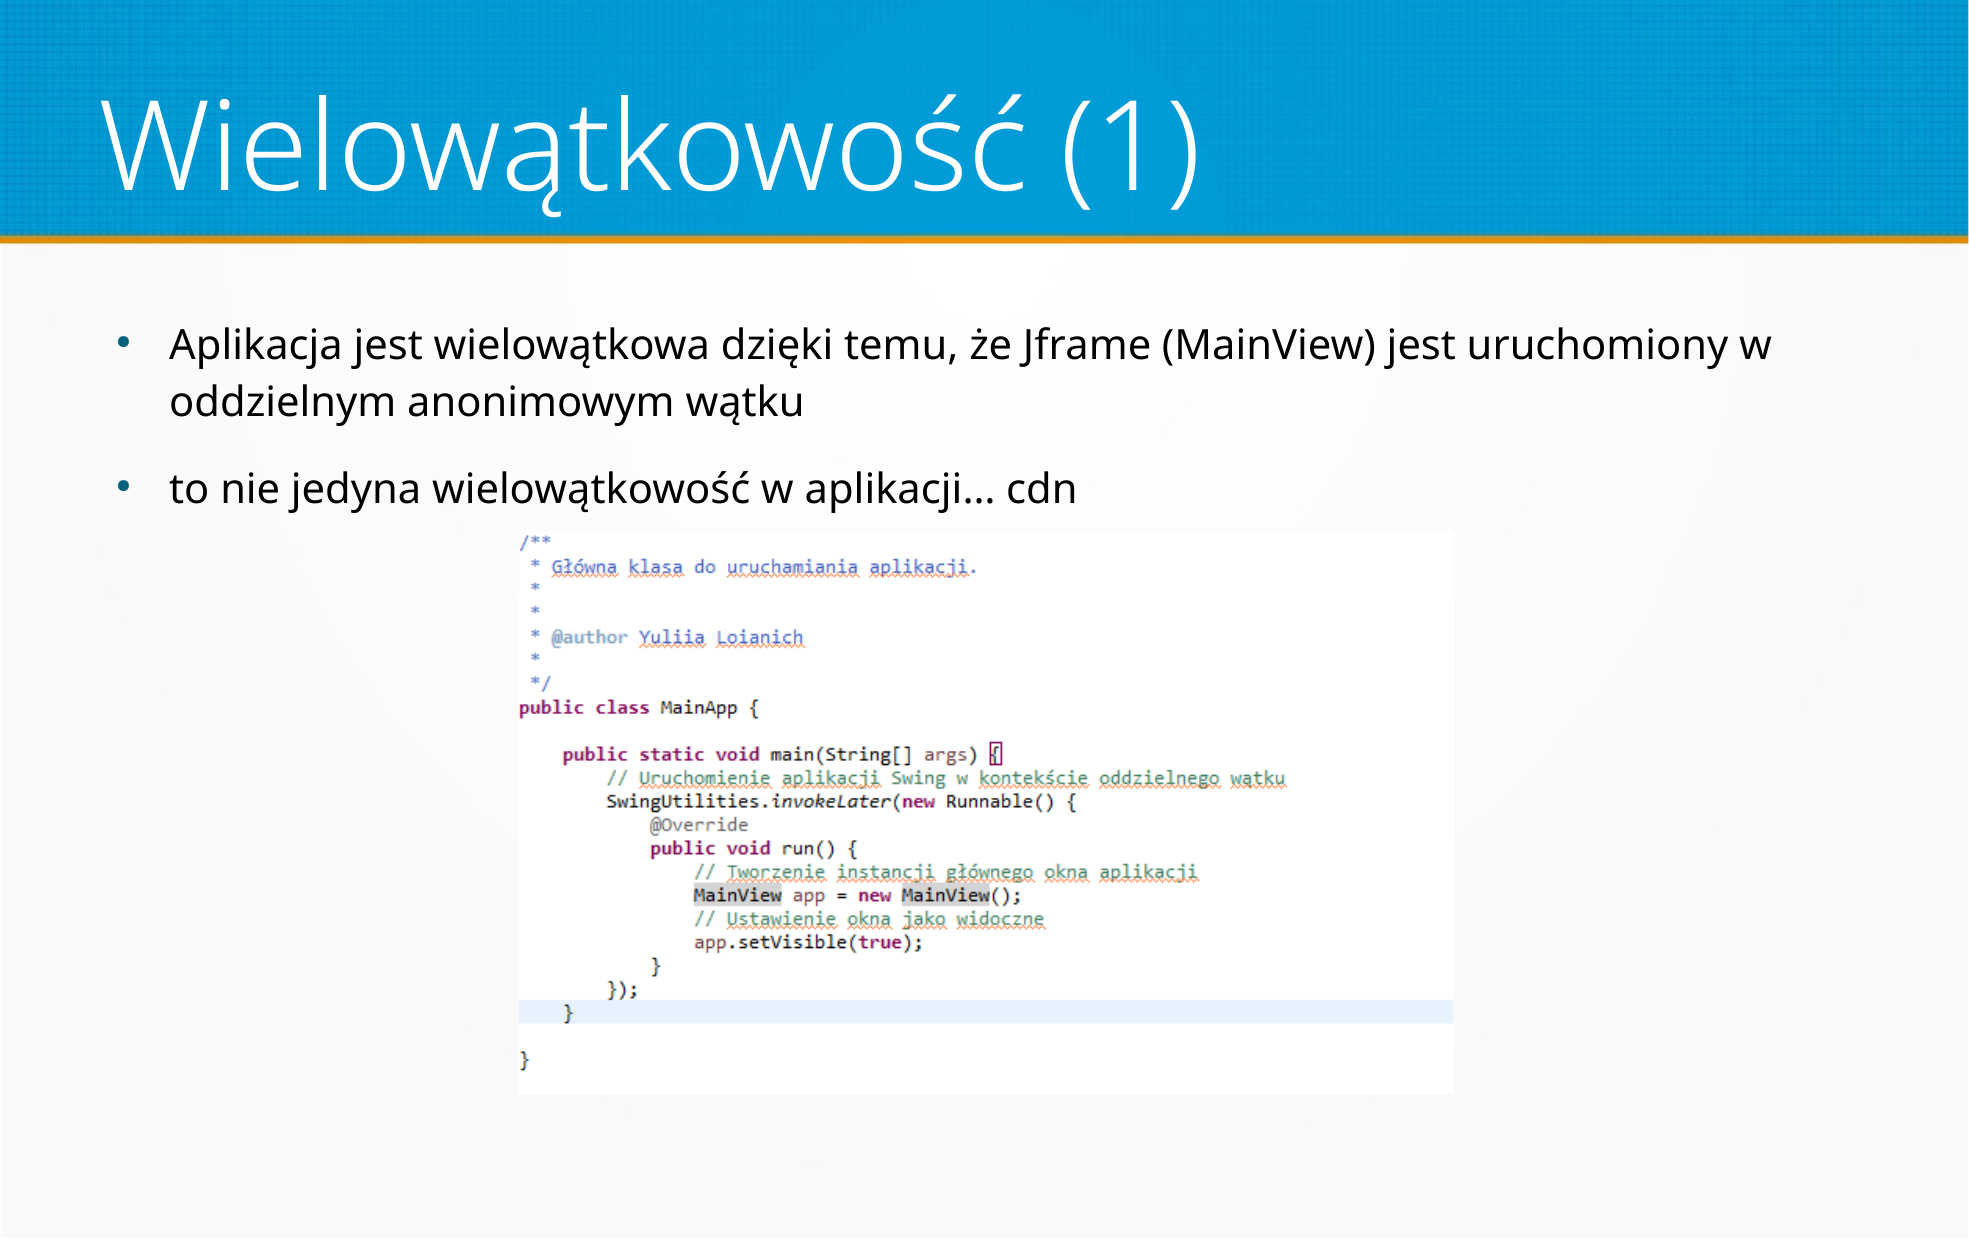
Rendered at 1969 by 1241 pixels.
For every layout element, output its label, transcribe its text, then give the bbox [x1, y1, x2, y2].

picture [0, 233, 1969, 1241]
title Wielowątkowość (1) [98, 19, 1870, 227]
list Aplikacja jest wielowątkowa dzięki temu, że Jframe (MainView) jest uruchomiony w oddzielnym anonimowym wątku to nie jedyna wielowątkowość w aplikacji… cdn [98, 315, 1861, 1081]
